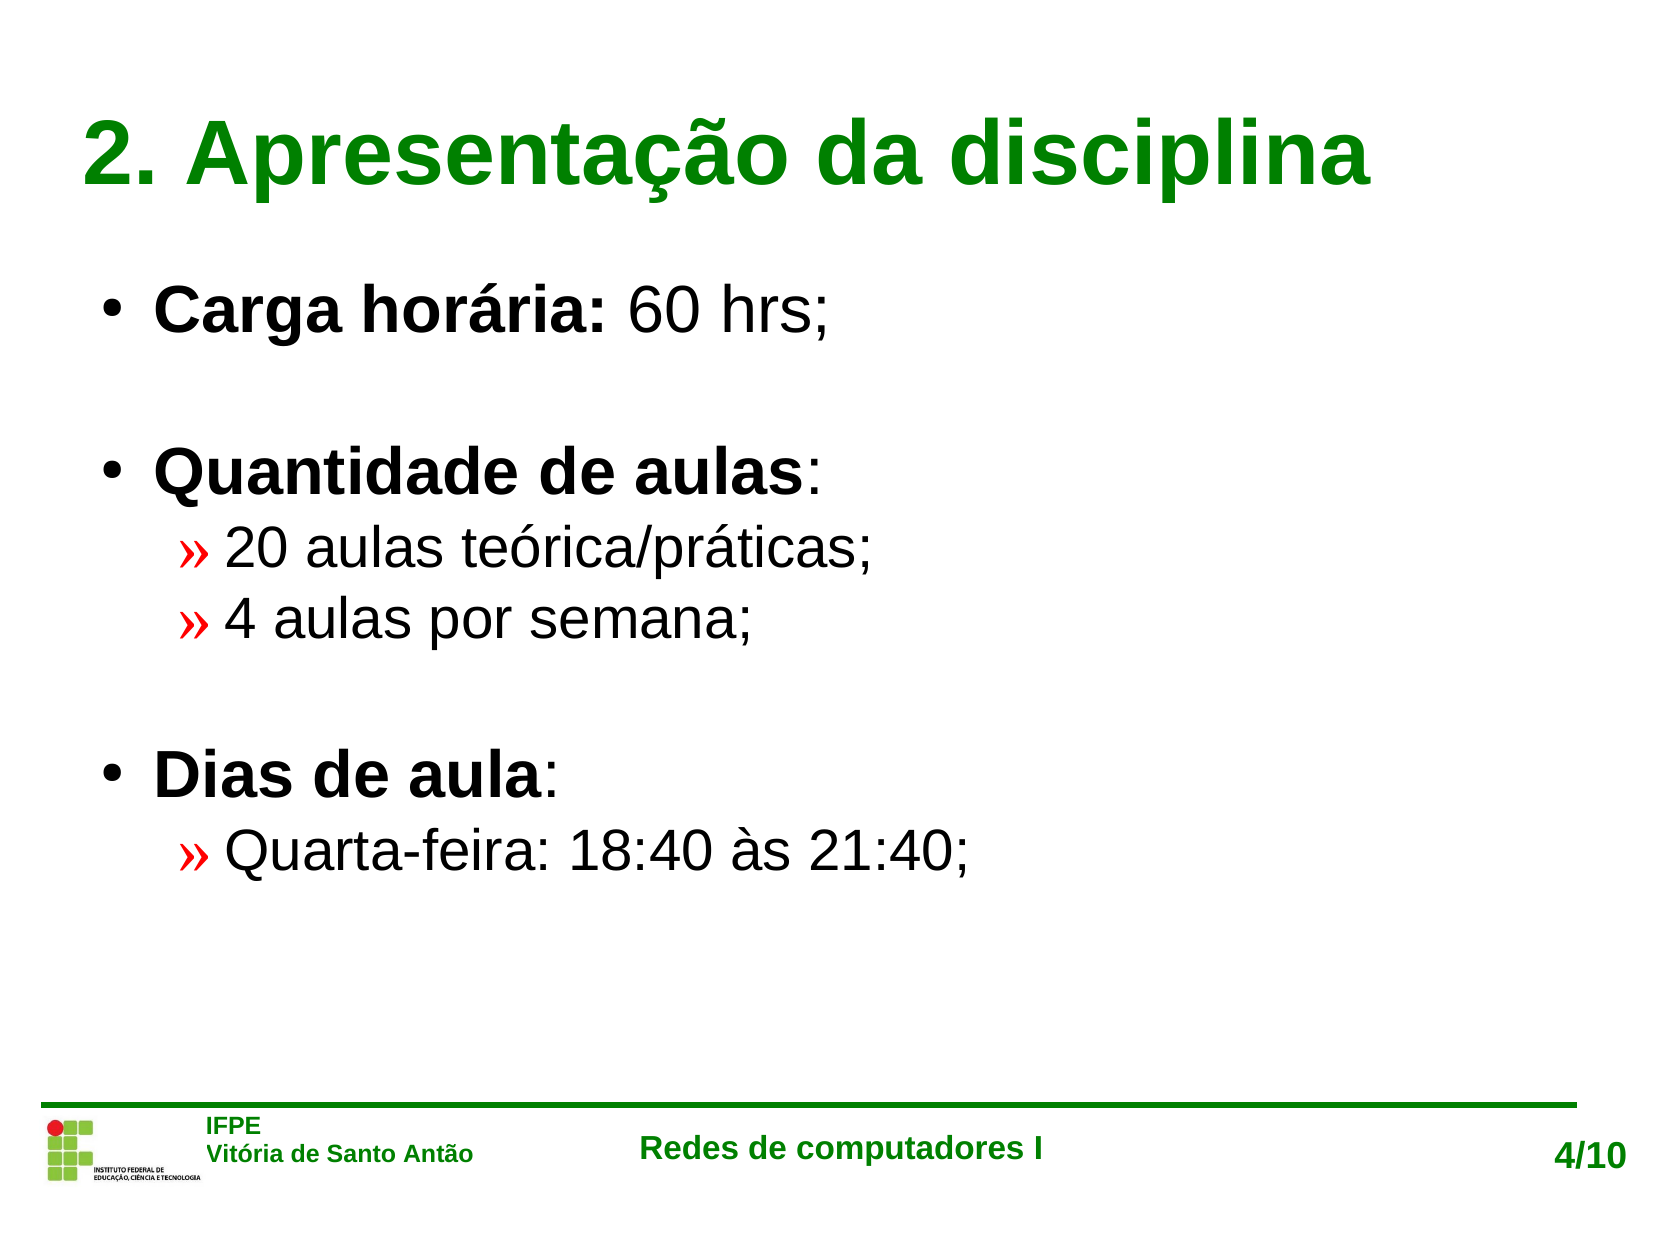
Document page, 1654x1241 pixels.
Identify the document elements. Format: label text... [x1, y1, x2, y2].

title 2. Apresentação da disciplina [82, 49, 1571, 257]
list Carga horária: 60 hrs; Quantidade de aulas: 20 aulas teórica/práticas; 4 aulas por semana; Dias de aula: Quarta-feira: 18:40 às 21:40; [82, 272, 1571, 1091]
picture [39, 1111, 207, 1191]
